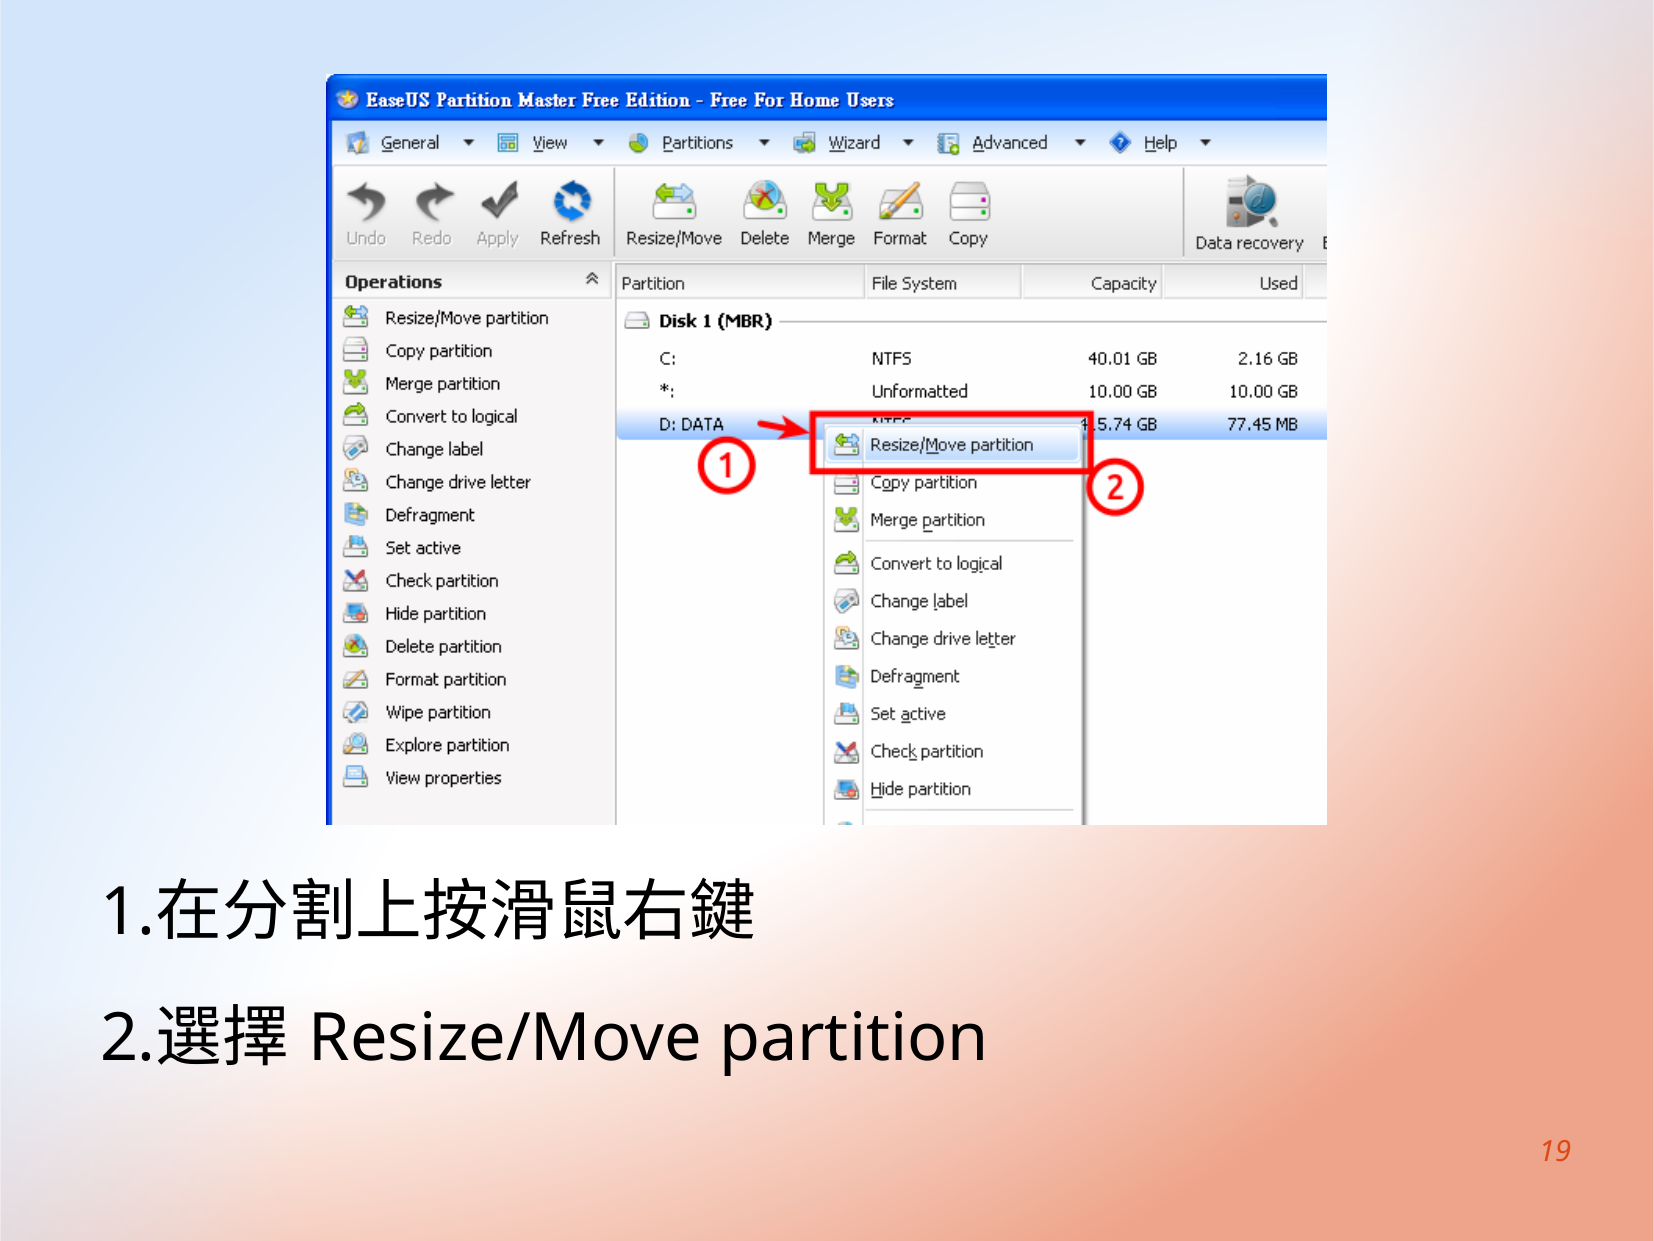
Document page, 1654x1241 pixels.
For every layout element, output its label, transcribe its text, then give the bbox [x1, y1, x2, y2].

list 在分割上按滑鼠右鍵 選擇Resize/Move partition [82, 857, 1571, 1201]
picture [0, 0, 1654, 1241]
